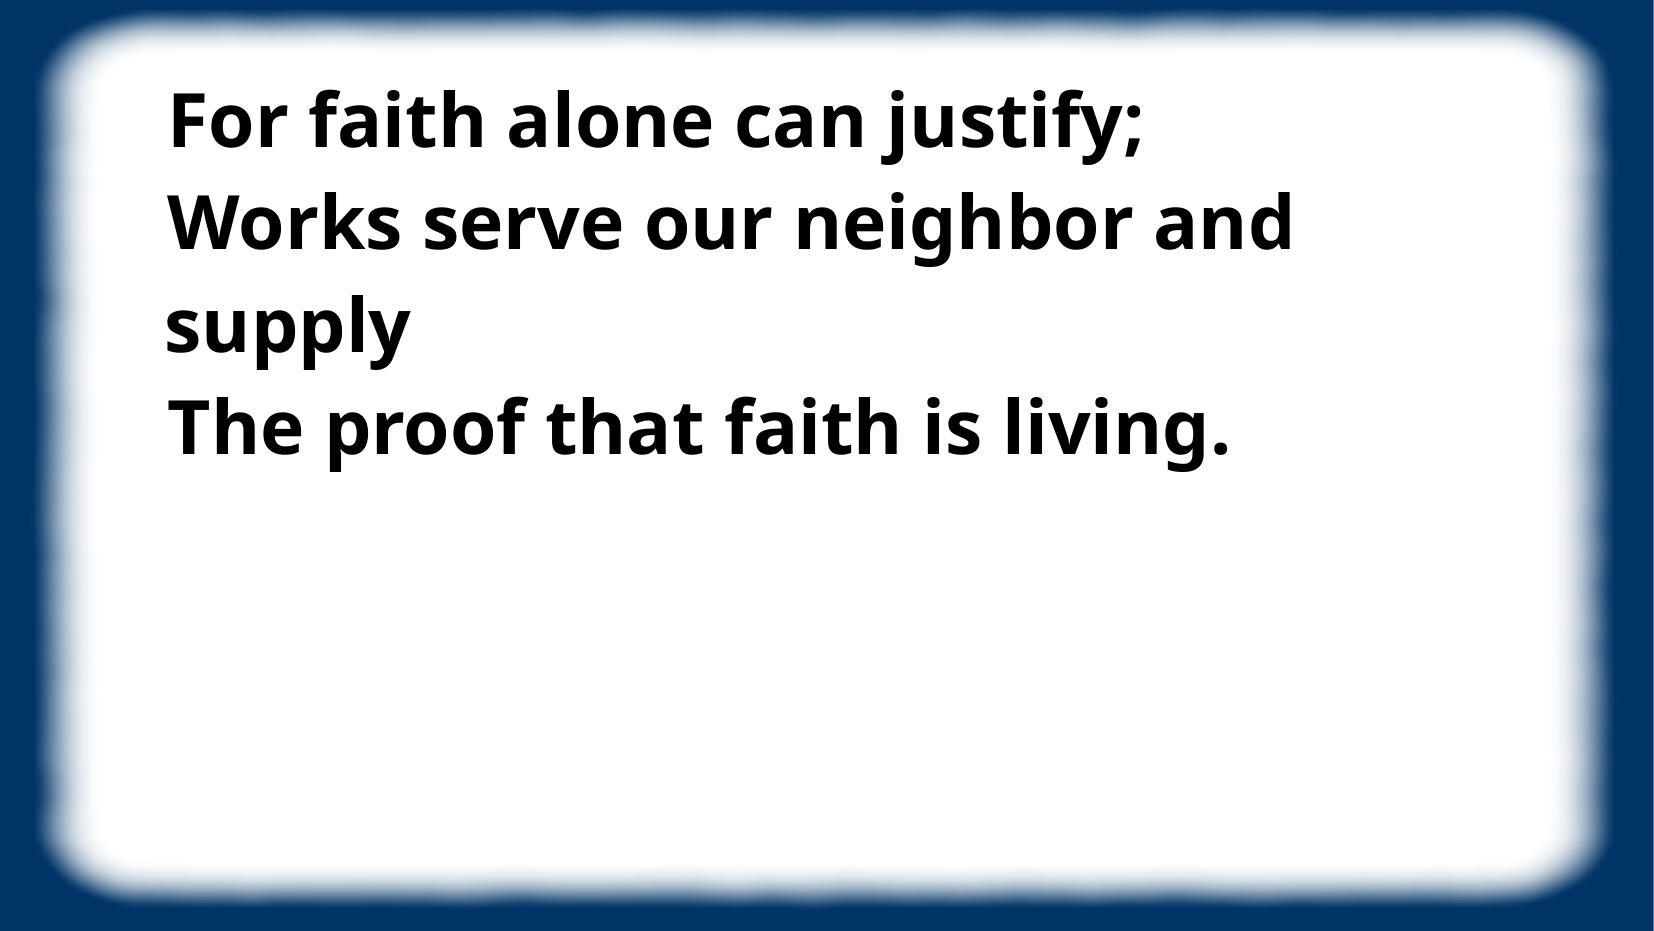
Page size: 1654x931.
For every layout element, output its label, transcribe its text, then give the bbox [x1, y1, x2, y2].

picture [0, 0, 1654, 931]
text_box For faith alone can justify; Works serve our neighbor and supply The proof that faith is living. [75, 60, 1576, 375]
